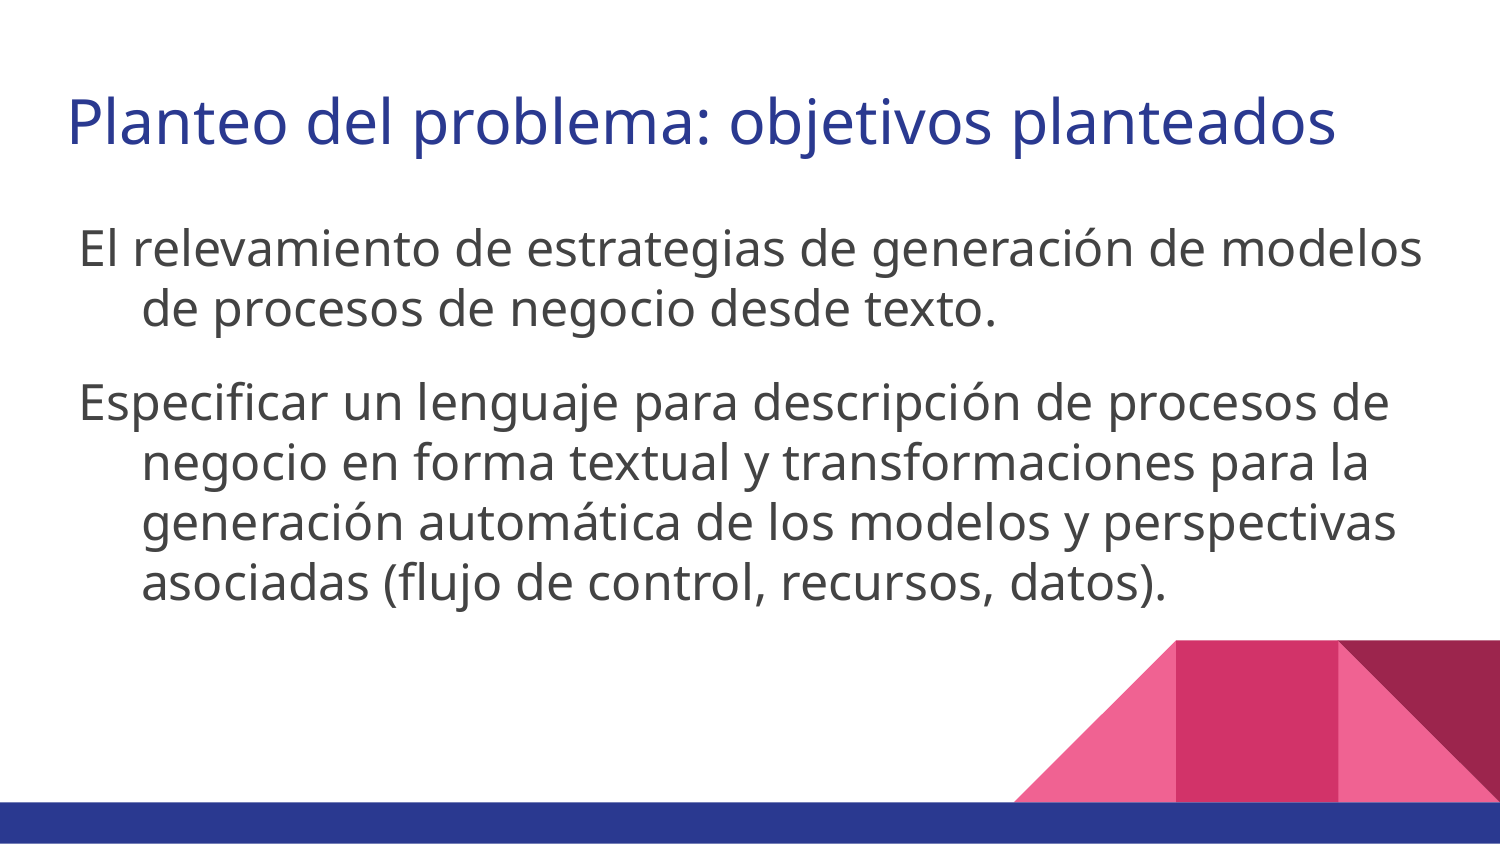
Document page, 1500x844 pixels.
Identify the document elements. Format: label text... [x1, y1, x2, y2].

list El relevamiento de estrategias de generación de modelos de procesos de negocio desde texto. Especificar un lenguaje para descripción de procesos de negocio en forma textual y transformaciones para la generación automática de los modelos y perspectivas asociadas (flujo de control, recursos, datos). [51, 201, 1449, 750]
title Planteo del problema: objetivos planteados [51, 67, 1449, 167]
